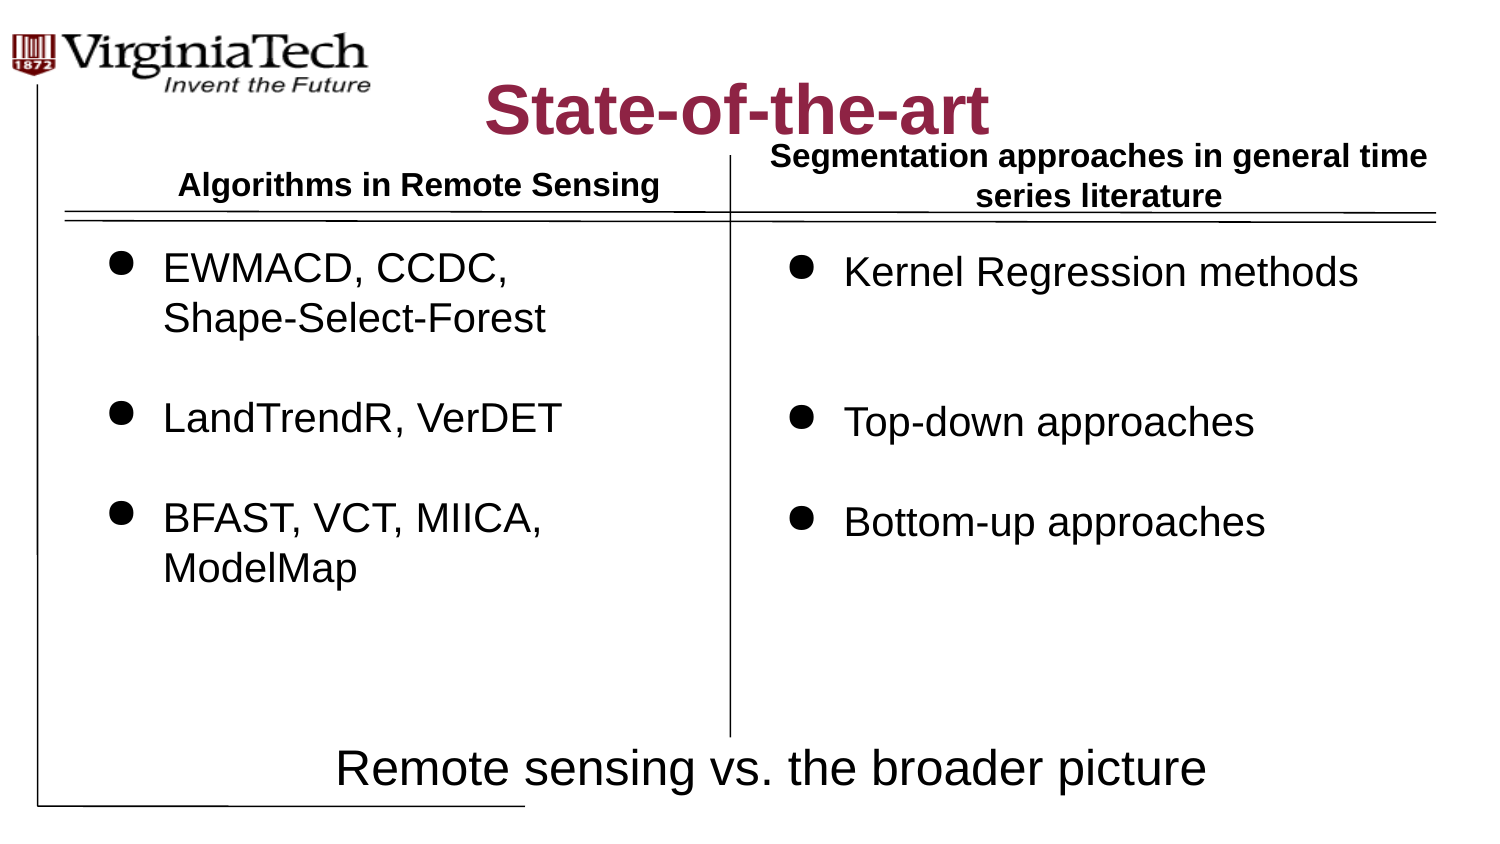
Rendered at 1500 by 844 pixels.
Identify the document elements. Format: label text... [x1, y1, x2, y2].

title State-of-the-art [90, 56, 1385, 149]
text_box Remote sensing vs. the broader picture [1065, 772, 1253, 786]
text_box Segmentation approaches in general time series literature [738, 119, 1461, 212]
text_box EWMACD, CCDC, Shape-Select-Forest LandTrendR, VerDET BFAST, VCT, MIICA, ModelMap [72, 225, 739, 776]
text_box Remote sensing vs. the broader picture [692, 771, 1060, 786]
picture [12, 32, 372, 94]
text_box Algorithms in Remote Sensing [110, 148, 729, 199]
text_box Remote sensing vs. the broader picture [290, 776, 688, 786]
text_box Kernel Regression methods Top-down approaches Bottom-up approaches [753, 230, 1419, 772]
